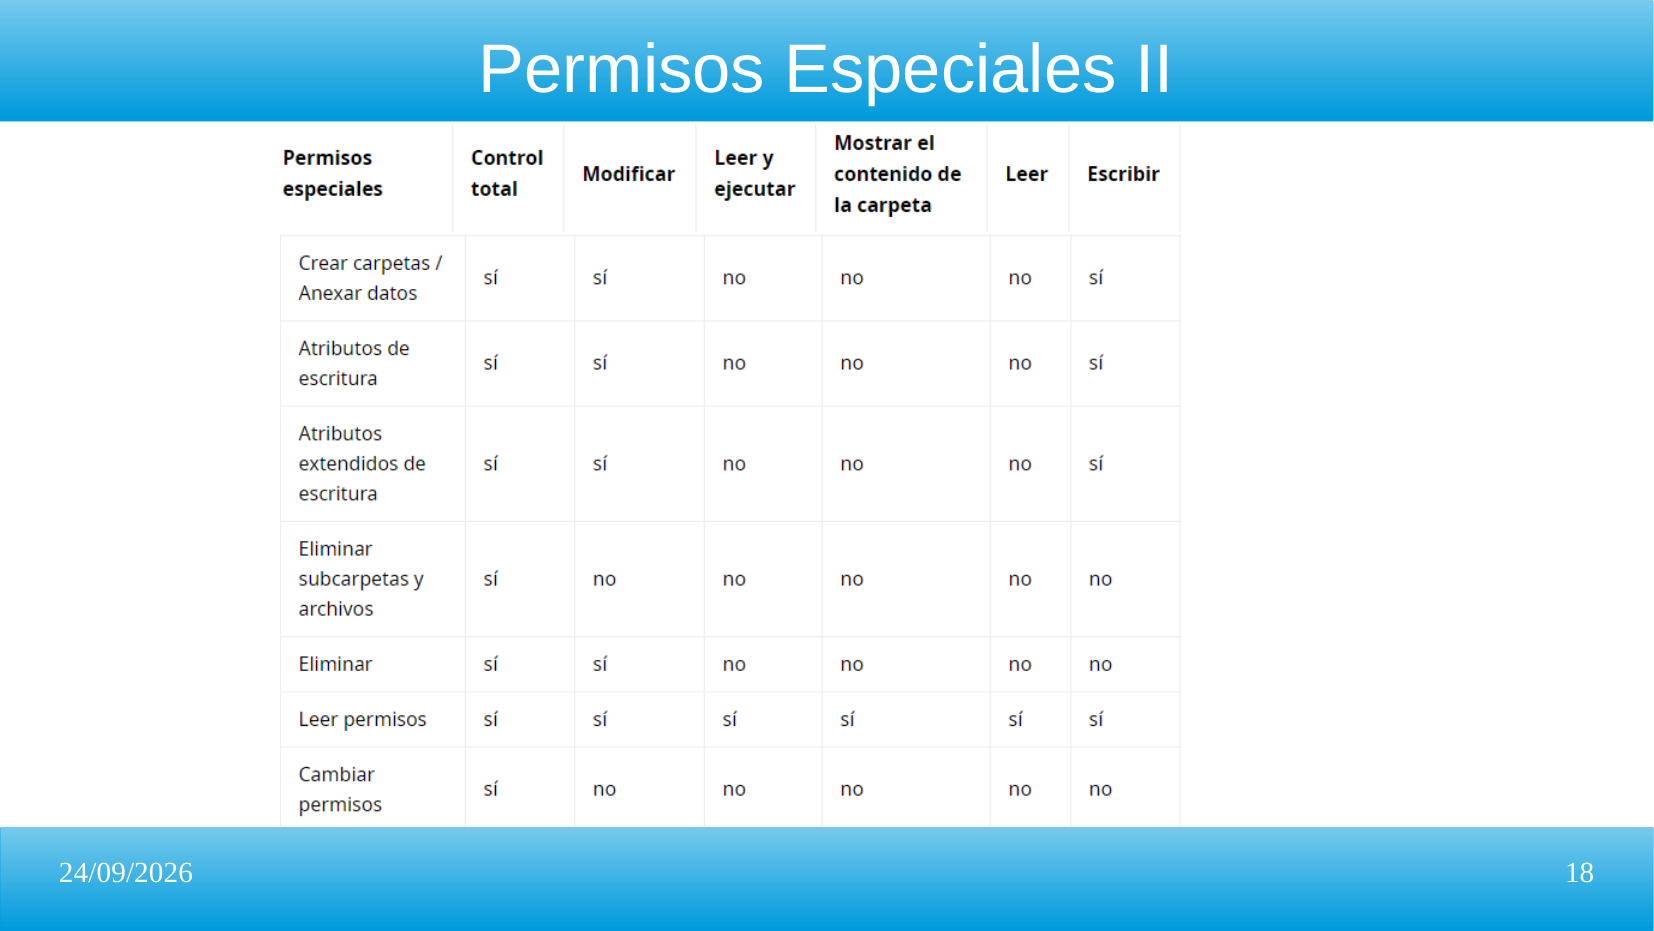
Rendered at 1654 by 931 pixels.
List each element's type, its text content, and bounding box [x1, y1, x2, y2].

title Permisos Especiales II [0, 0, 1654, 146]
picture [265, 124, 1182, 232]
picture [280, 234, 1182, 827]
